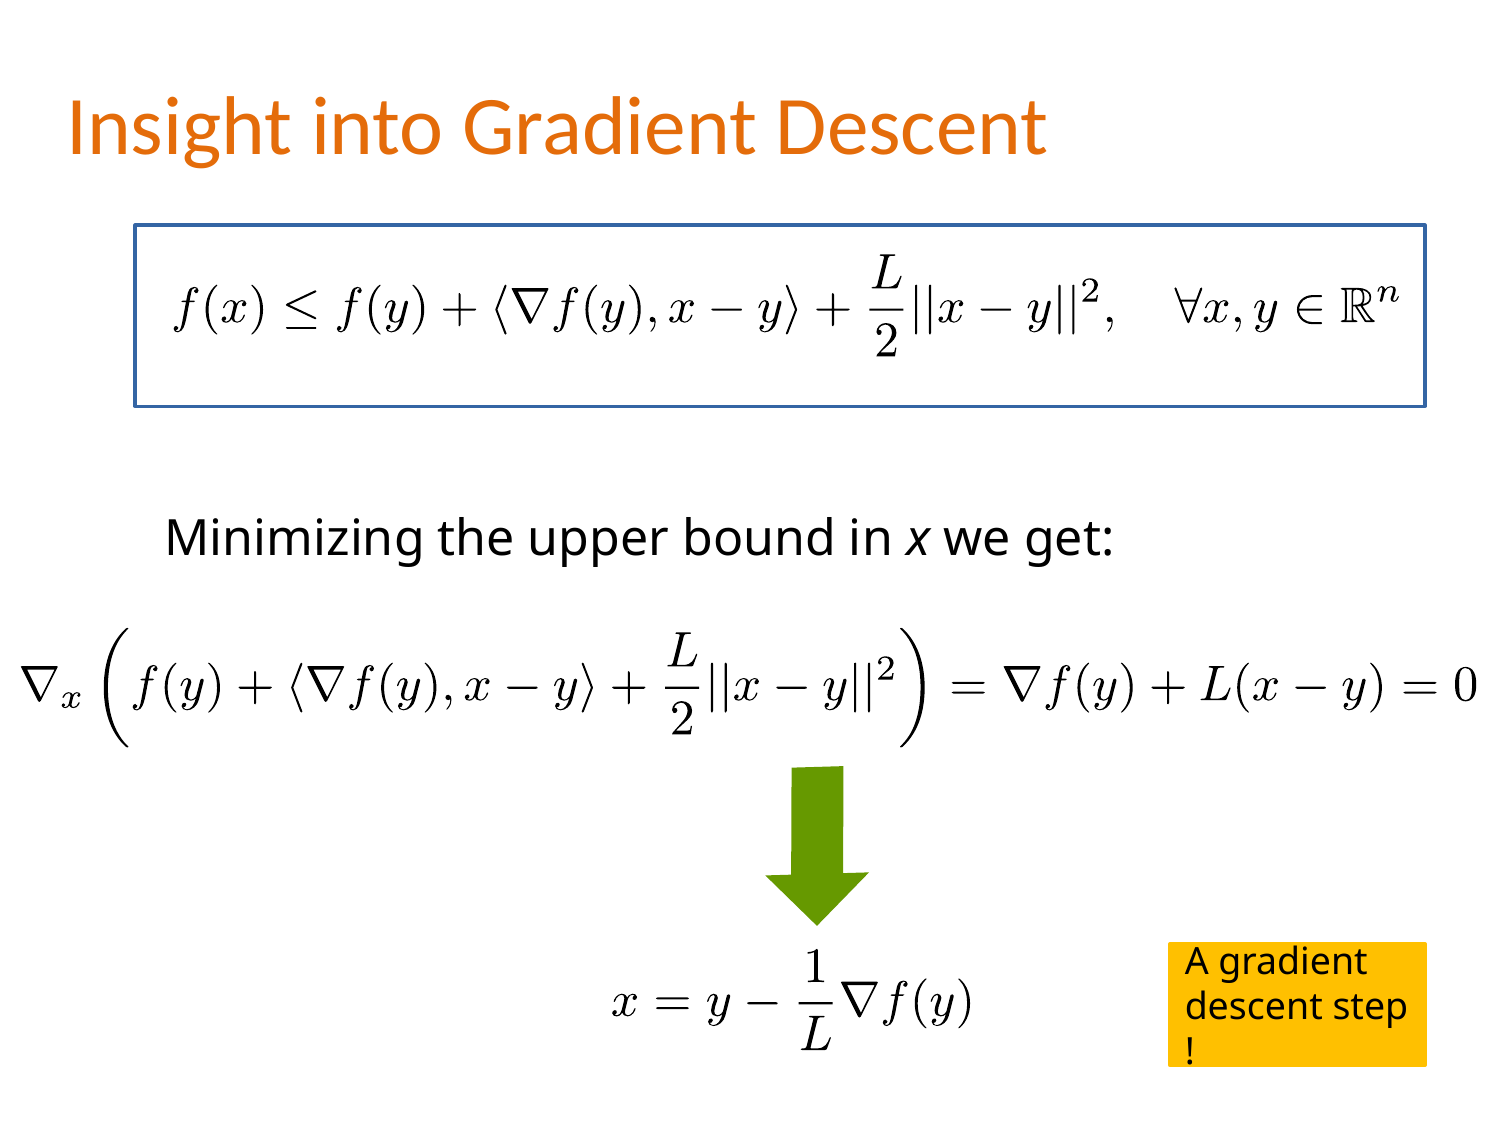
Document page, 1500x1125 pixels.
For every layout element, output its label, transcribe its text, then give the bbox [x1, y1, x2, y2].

text_box Insight into Gradient Descent [51, 27, 1432, 215]
text_box [135, 224, 1426, 407]
text_box [18, 627, 1479, 748]
text_box [765, 766, 870, 926]
text_box A gradient descent step ! [1170, 944, 1426, 1066]
text_box Minimizing the upper bound in x we get: [150, 495, 1080, 581]
text_box [610, 948, 976, 1051]
